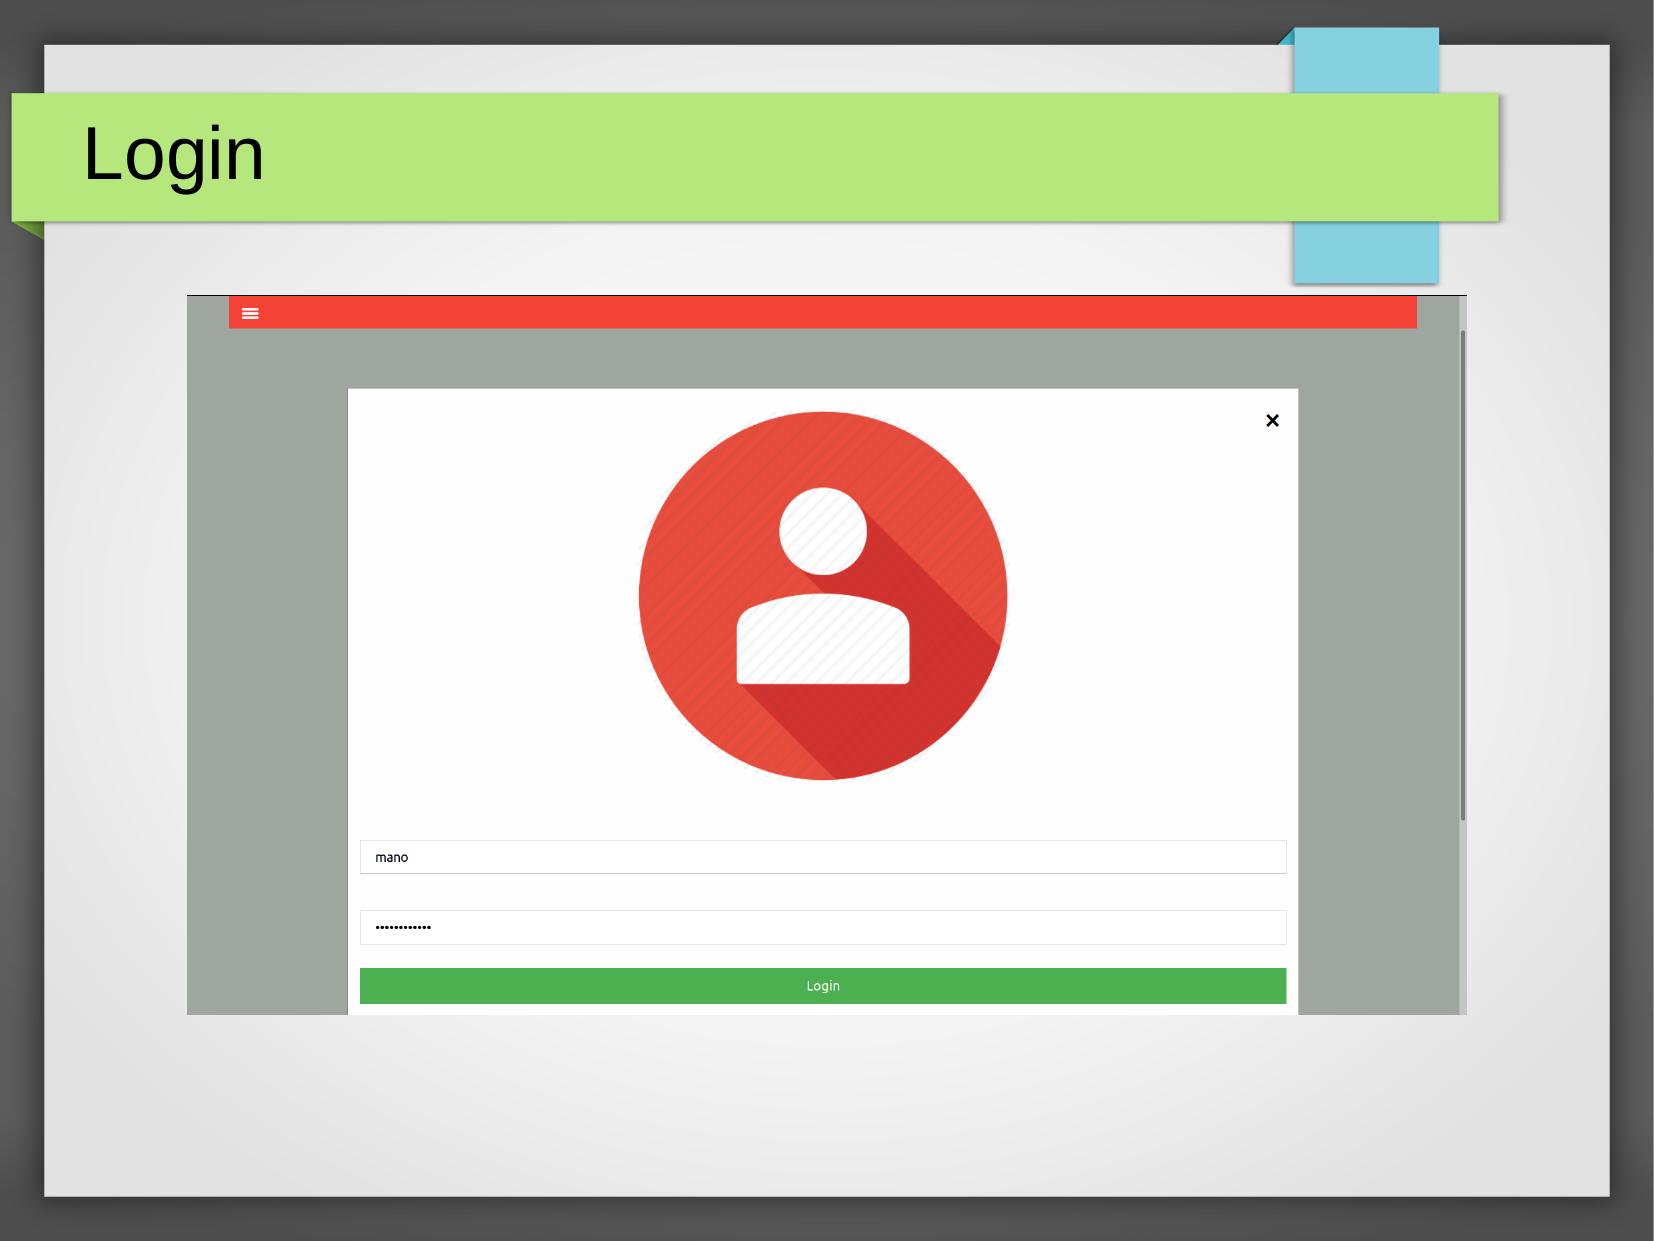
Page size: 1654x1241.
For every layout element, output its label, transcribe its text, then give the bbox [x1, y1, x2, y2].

picture [0, 0, 1654, 1241]
title Login [82, 94, 1264, 213]
